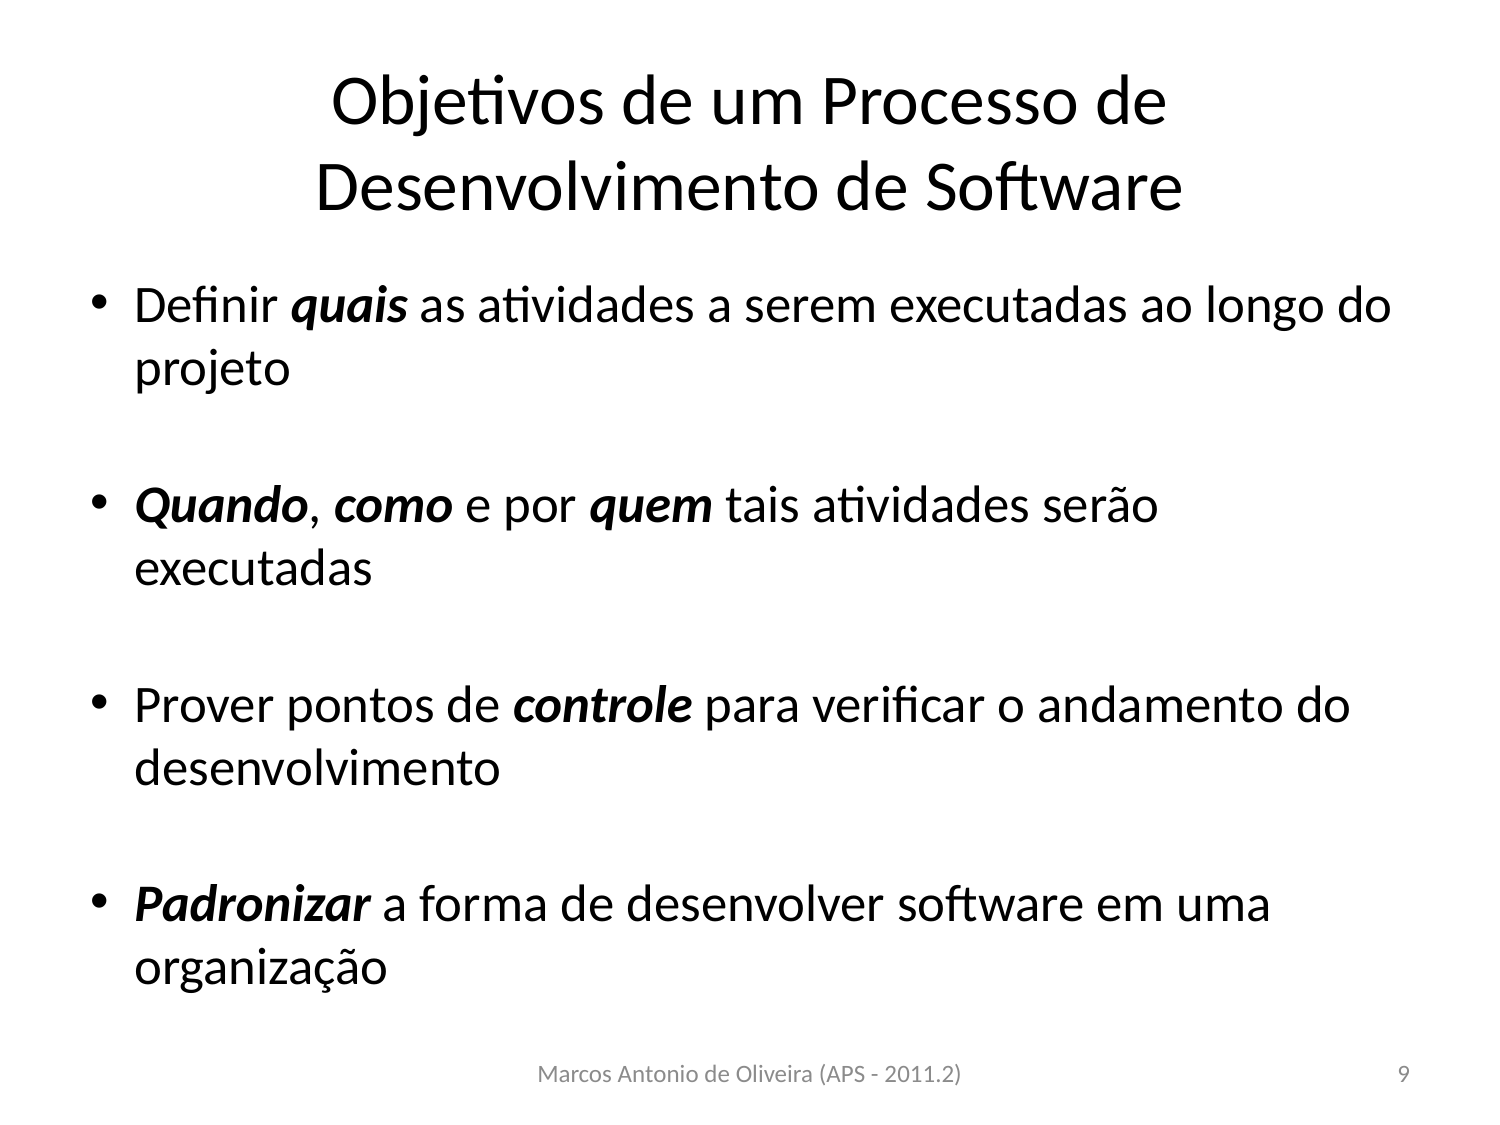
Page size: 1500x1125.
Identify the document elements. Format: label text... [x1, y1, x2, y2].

title Objetivos de um Processo de Desenvolvimento de Software [75, 45, 1425, 233]
footer Marcos Antonio de Oliveira (APS - 2011.2) [512, 1042, 988, 1103]
list Definir quais as atividades a serem executadas ao longo do projeto Quando, como e por quem tais atividades serão executadas Prover pontos de controle para verificar o andamento do desenvolvimento Padronizar a forma de desenvolver software em uma organização [75, 262, 1425, 1005]
slide_number <número> [1074, 1042, 1425, 1103]
